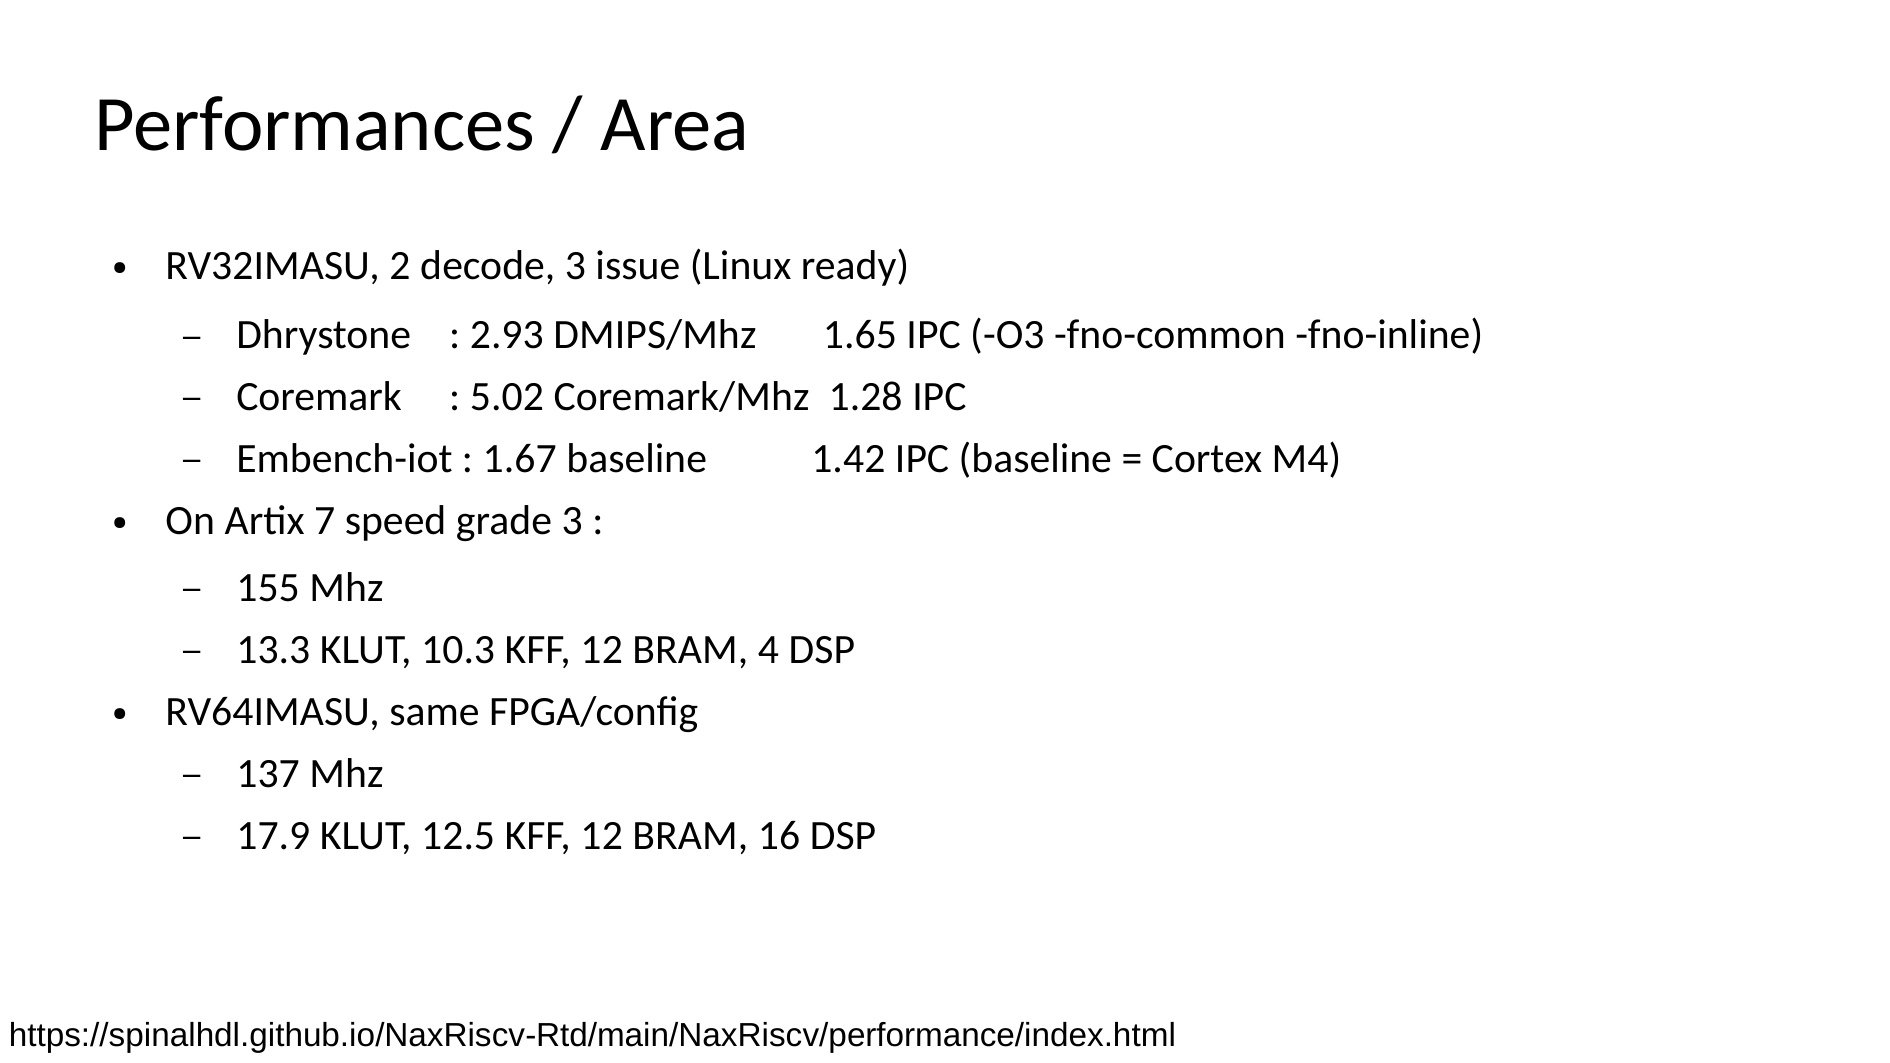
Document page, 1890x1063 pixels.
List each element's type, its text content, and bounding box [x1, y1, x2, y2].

text_box https://spinalhdl.github.io/NaxRiscv-Rtd/main/NaxRiscv/performance/index.html [0, 1009, 1400, 1063]
list RV32IMASU, 2 decode, 3 issue (Linux ready) Dhrystone : 2.93 DMIPS/Mhz 1.65 IPC (-O3 -fno-common -fno-inline) Coremark : 5.02 Coremark/Mhz 1.28 IPC Embench-iot : 1.67 baseline 1.42 IPC (baseline = Cortex M4) On Artix 7 speed grade 3 : 155 Mhz 13.3 KLUT, 10.3 KFF, 12 BRAM, 4 DSP RV64IMASU, same FPGA/config 137 Mhz 17.9 KLUT, 12.5 KFF, 12 BRAM, 16 DSP [94, 248, 1878, 1063]
title Performances / Area [94, 42, 1796, 220]
